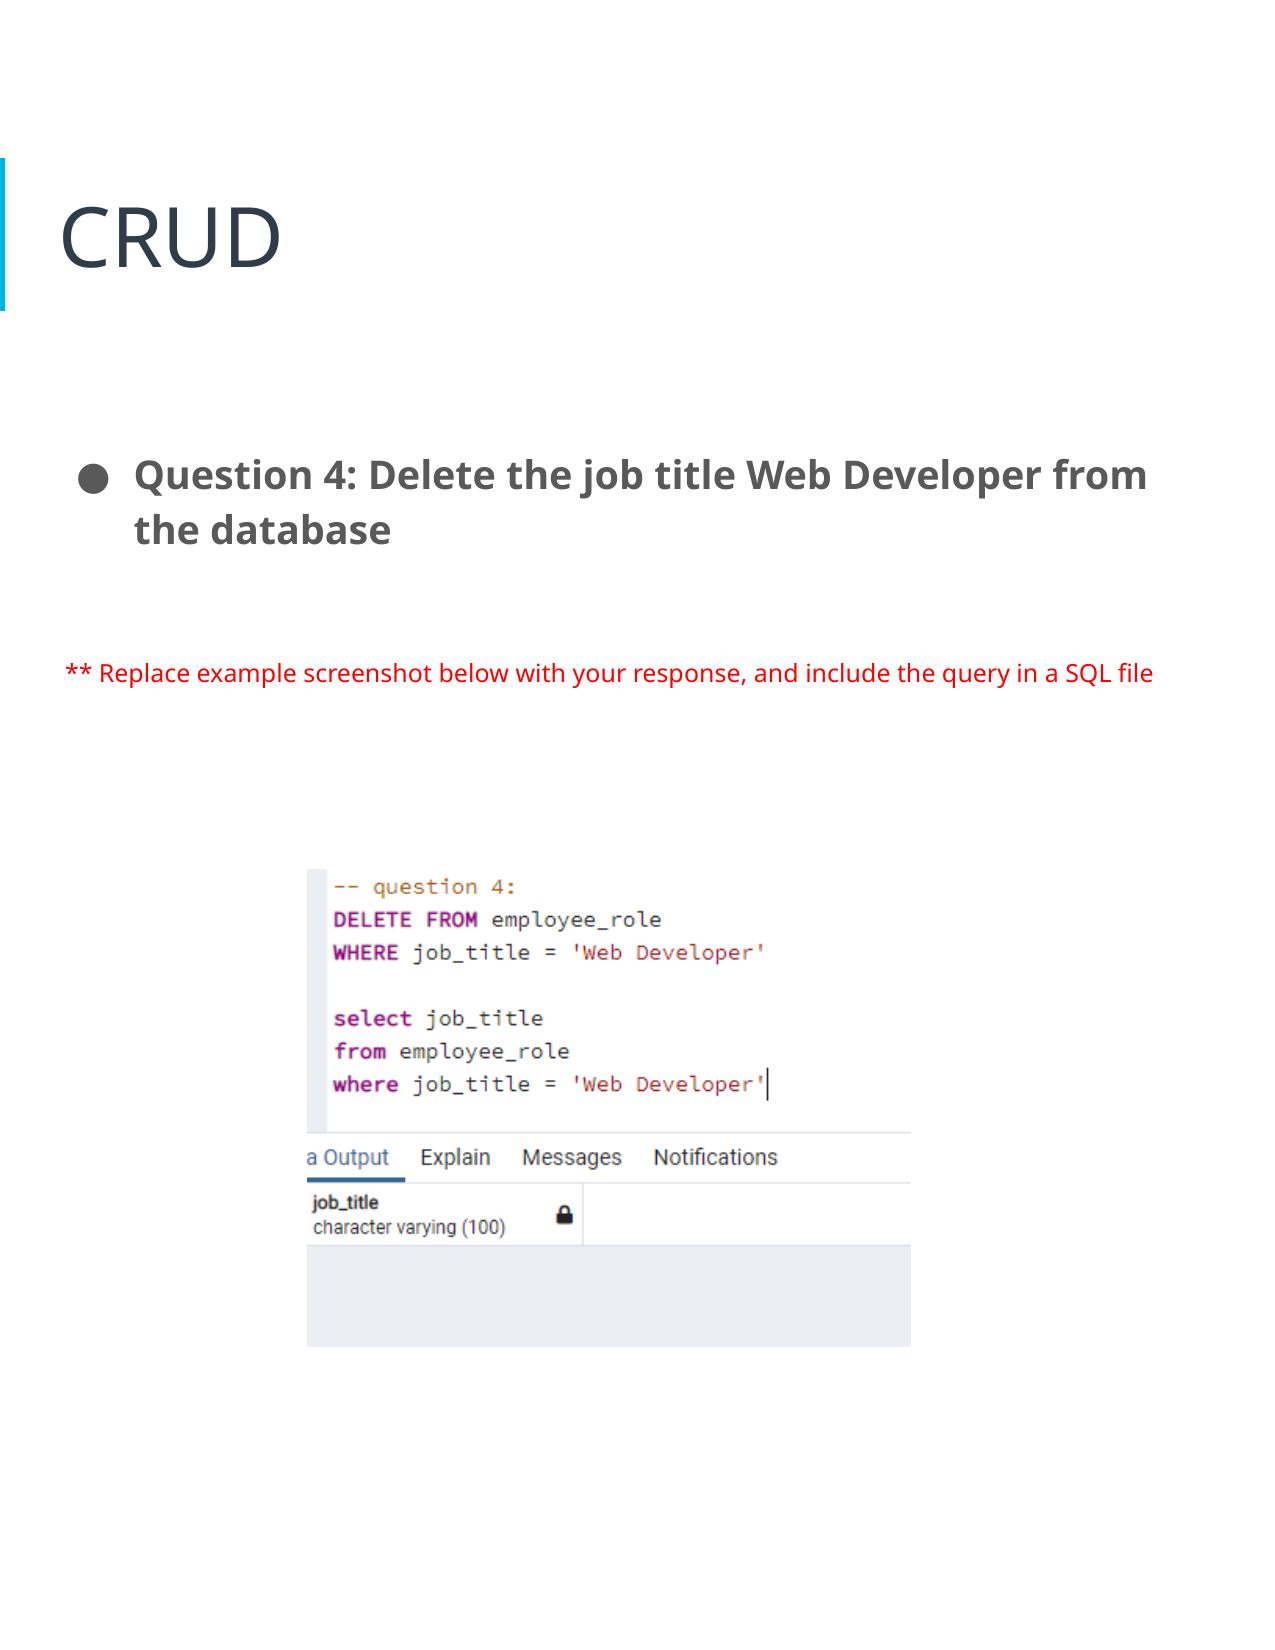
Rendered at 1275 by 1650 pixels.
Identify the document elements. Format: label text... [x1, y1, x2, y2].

title CRUD [43, 142, 1232, 327]
picture [307, 869, 911, 1347]
list Question 4: Delete the job title Web Developer from the database ** Replace example screenshot below with your response, and include the query in a SQL file [43, 347, 1232, 1616]
